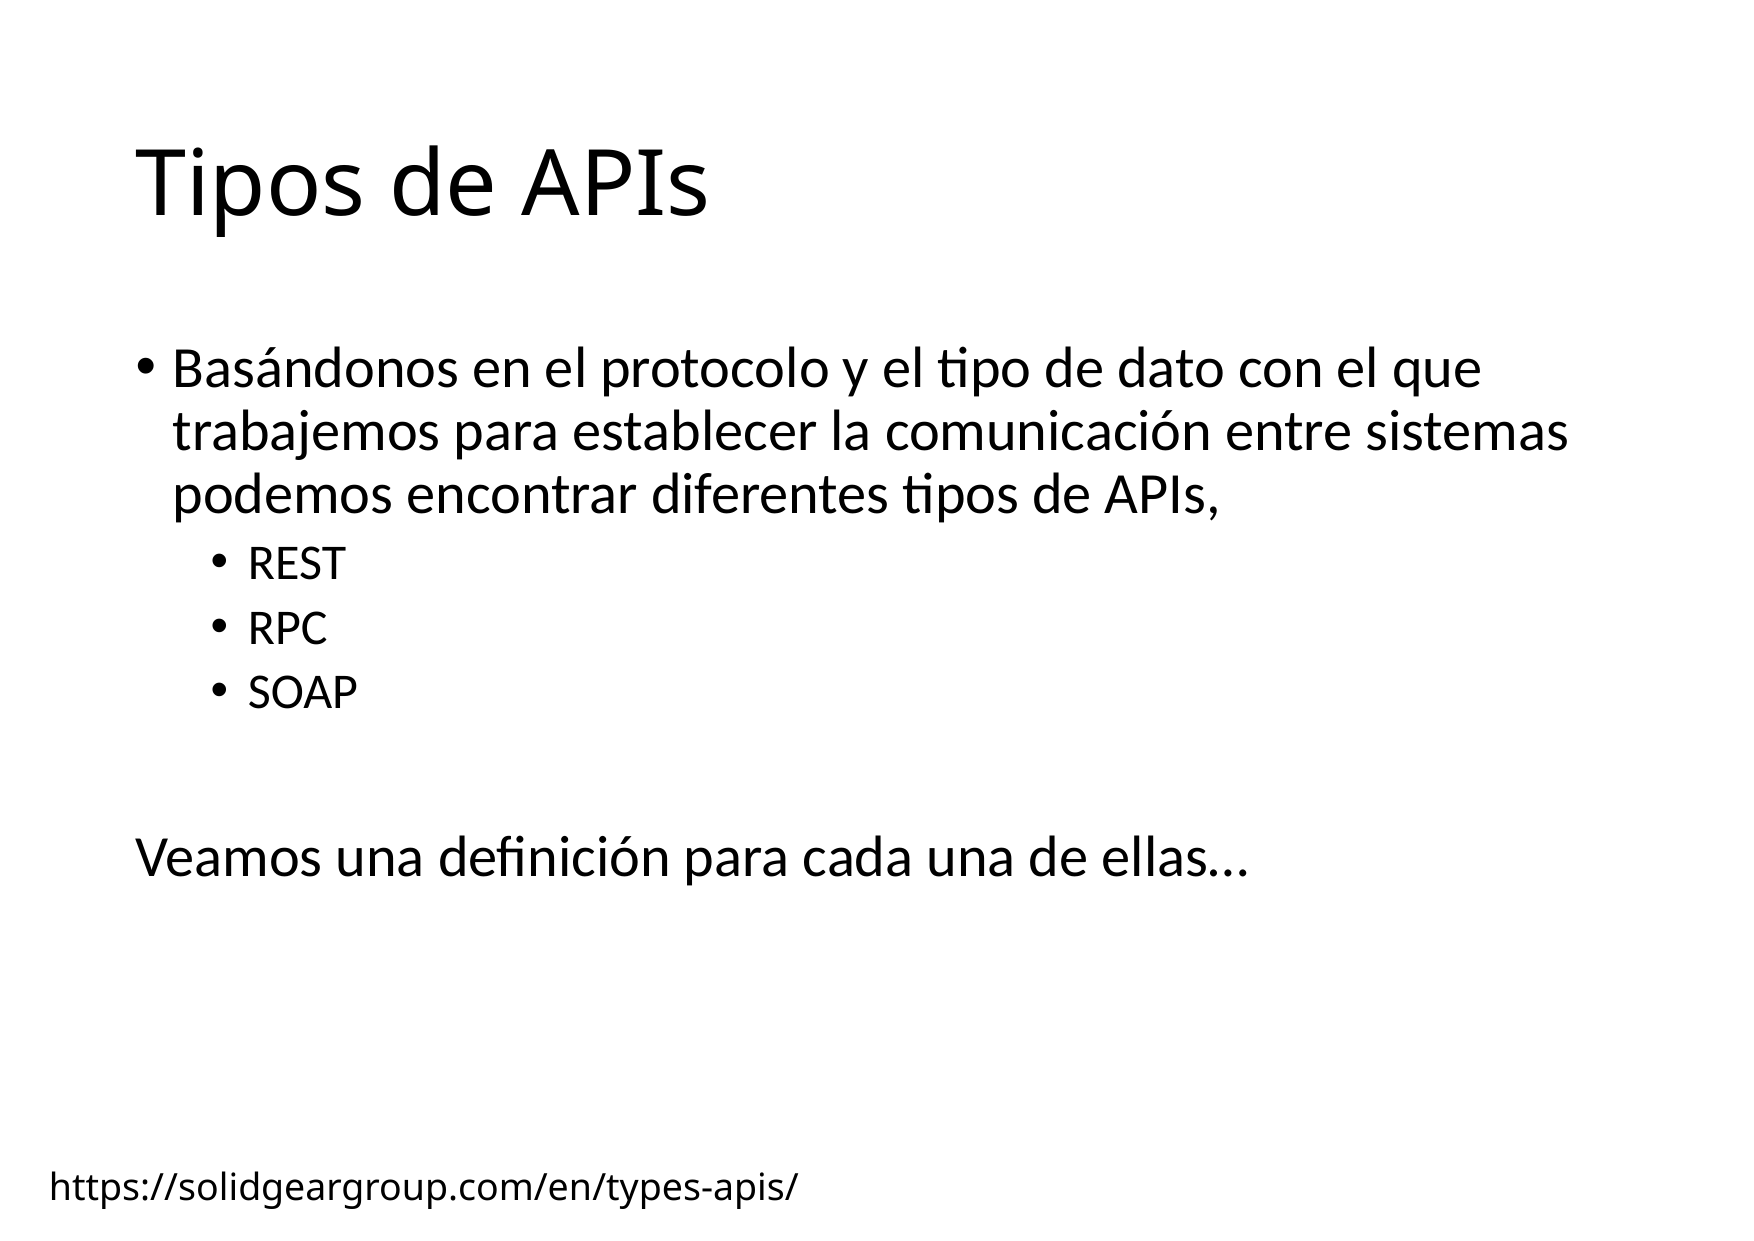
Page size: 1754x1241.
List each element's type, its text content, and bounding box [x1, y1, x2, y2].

list Basándonos en el protocolo y el tipo de dato con el que trabajemos para establecer la comunicación entre sistemas podemos encontrar diferentes tipos de APIs, REST RPC SOAP Veamos una definición para cada una de ellas… [120, 330, 1634, 1117]
title Tipos de APIs [120, 65, 1634, 306]
text_box https://solidgeargroup.com/en/types-apis/ [34, 1155, 815, 1216]
